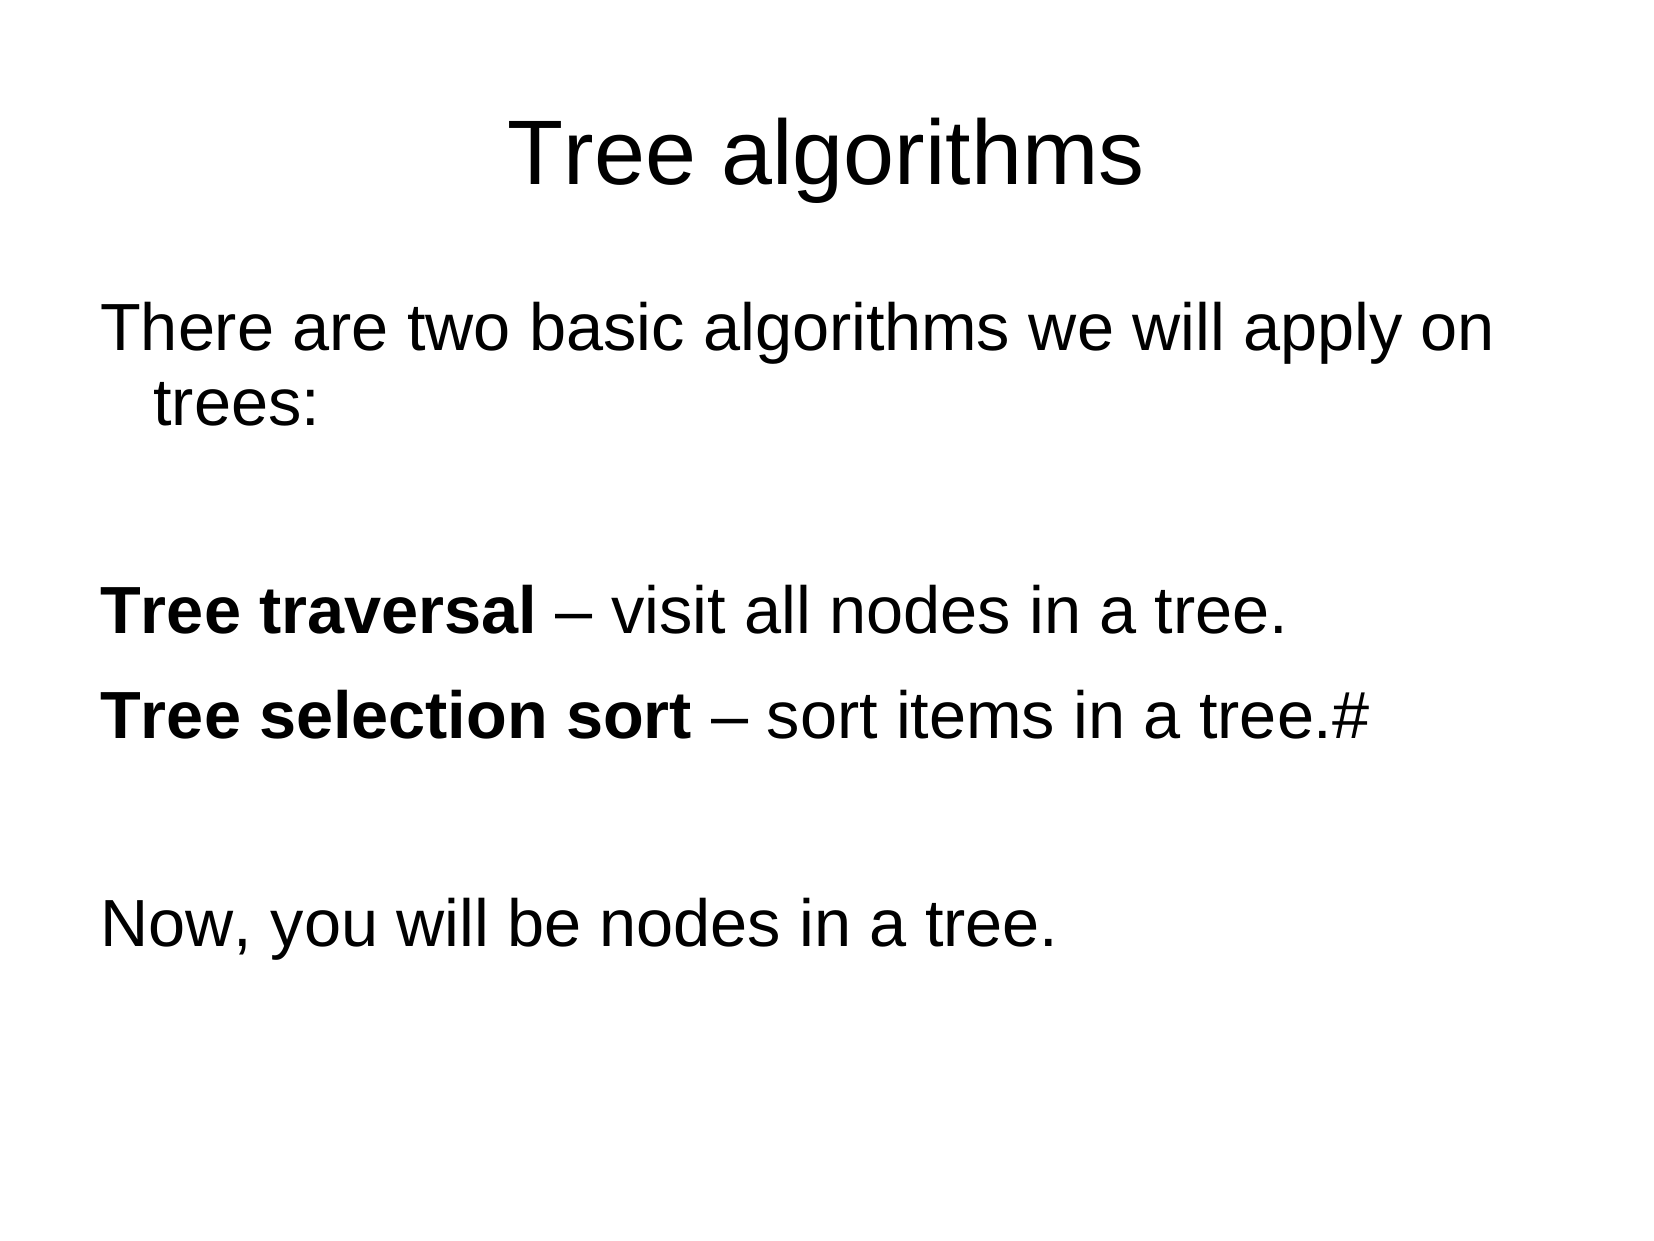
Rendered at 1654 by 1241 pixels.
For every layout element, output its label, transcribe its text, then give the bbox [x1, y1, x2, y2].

list There are two basic algorithms we will apply on trees: Tree traversal – visit all nodes in a tree. Tree selection sort – sort items in a tree.# Now, you will be nodes in a tree. [82, 290, 1571, 1109]
title Tree algorithms [82, 49, 1571, 257]
